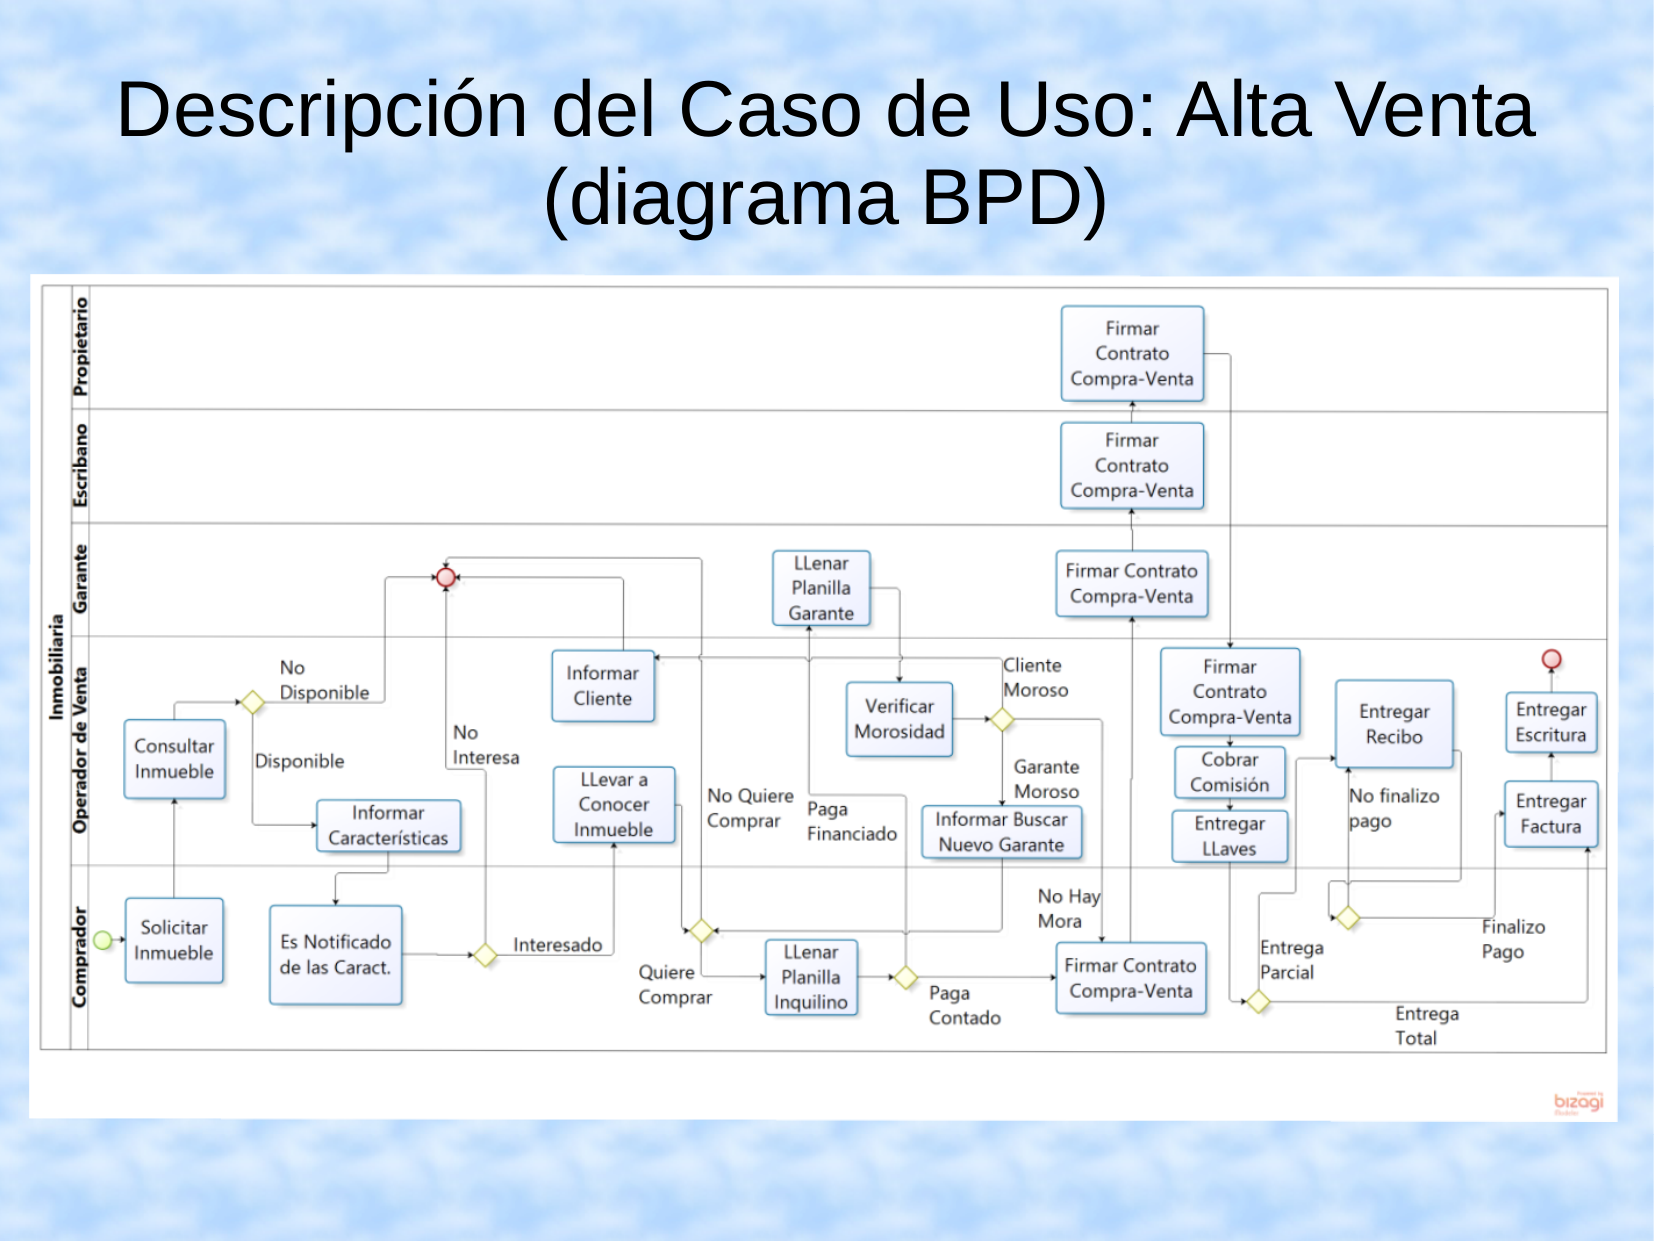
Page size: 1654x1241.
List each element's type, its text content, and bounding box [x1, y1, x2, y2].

title Descripción del Caso de Uso: Alta Venta (diagrama BPD) [82, 49, 1571, 257]
picture [0, 0, 1654, 1241]
